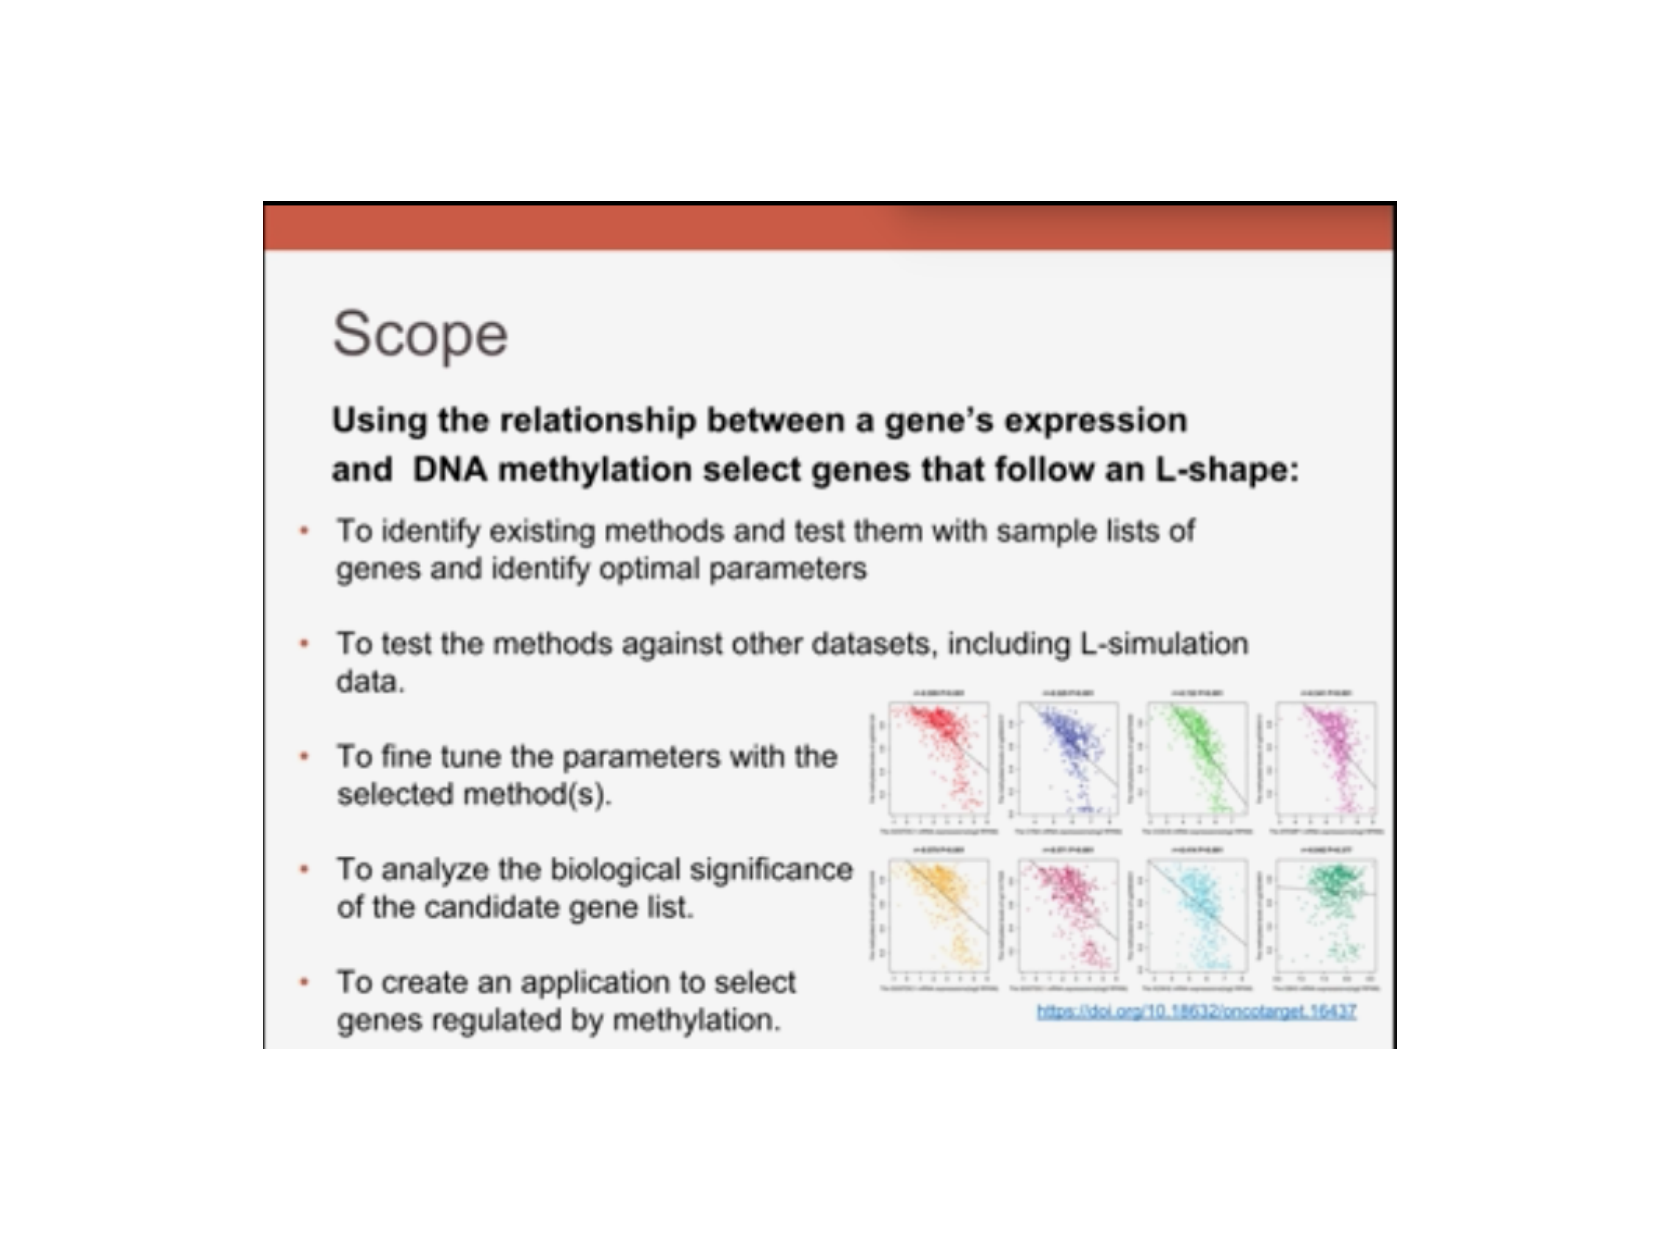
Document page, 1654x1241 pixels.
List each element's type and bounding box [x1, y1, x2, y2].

picture [263, 201, 1397, 1049]
